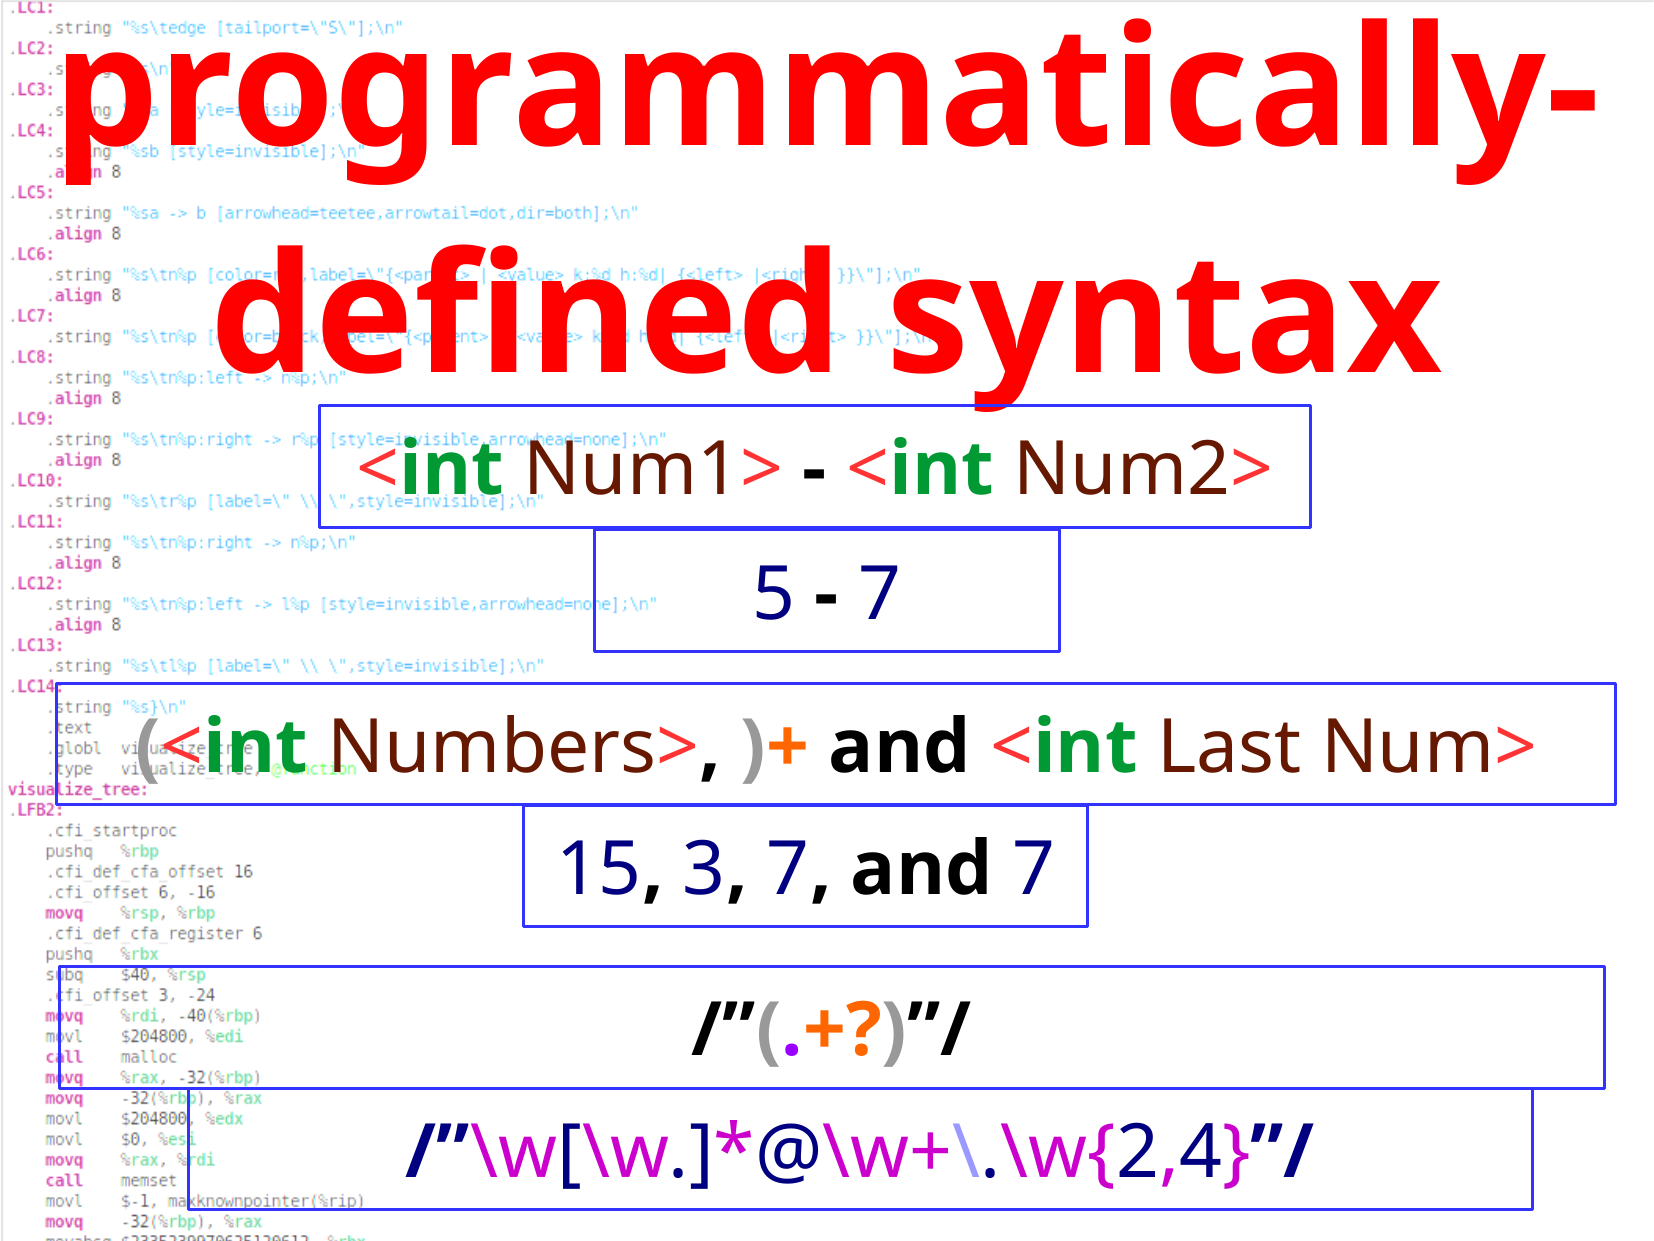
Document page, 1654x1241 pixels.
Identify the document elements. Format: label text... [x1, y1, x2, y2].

text_box (<int Numbers>, )+ and <int Last Num> [56, 683, 1616, 805]
text_box 5 - 7 [594, 529, 1060, 652]
text_box <int Num1> - <int Num2> [319, 405, 1311, 528]
text_box 15, 3, 7, and 7 [523, 805, 1088, 927]
picture [0, 436, 1654, 1241]
text_box /”(.+?)”/ [59, 966, 1605, 1089]
text_box programmatically-defined syntax [0, 0, 1654, 436]
text_box /”\w[\w.]*@\w+\.\w{2,4}”/ [188, 1088, 1533, 1210]
